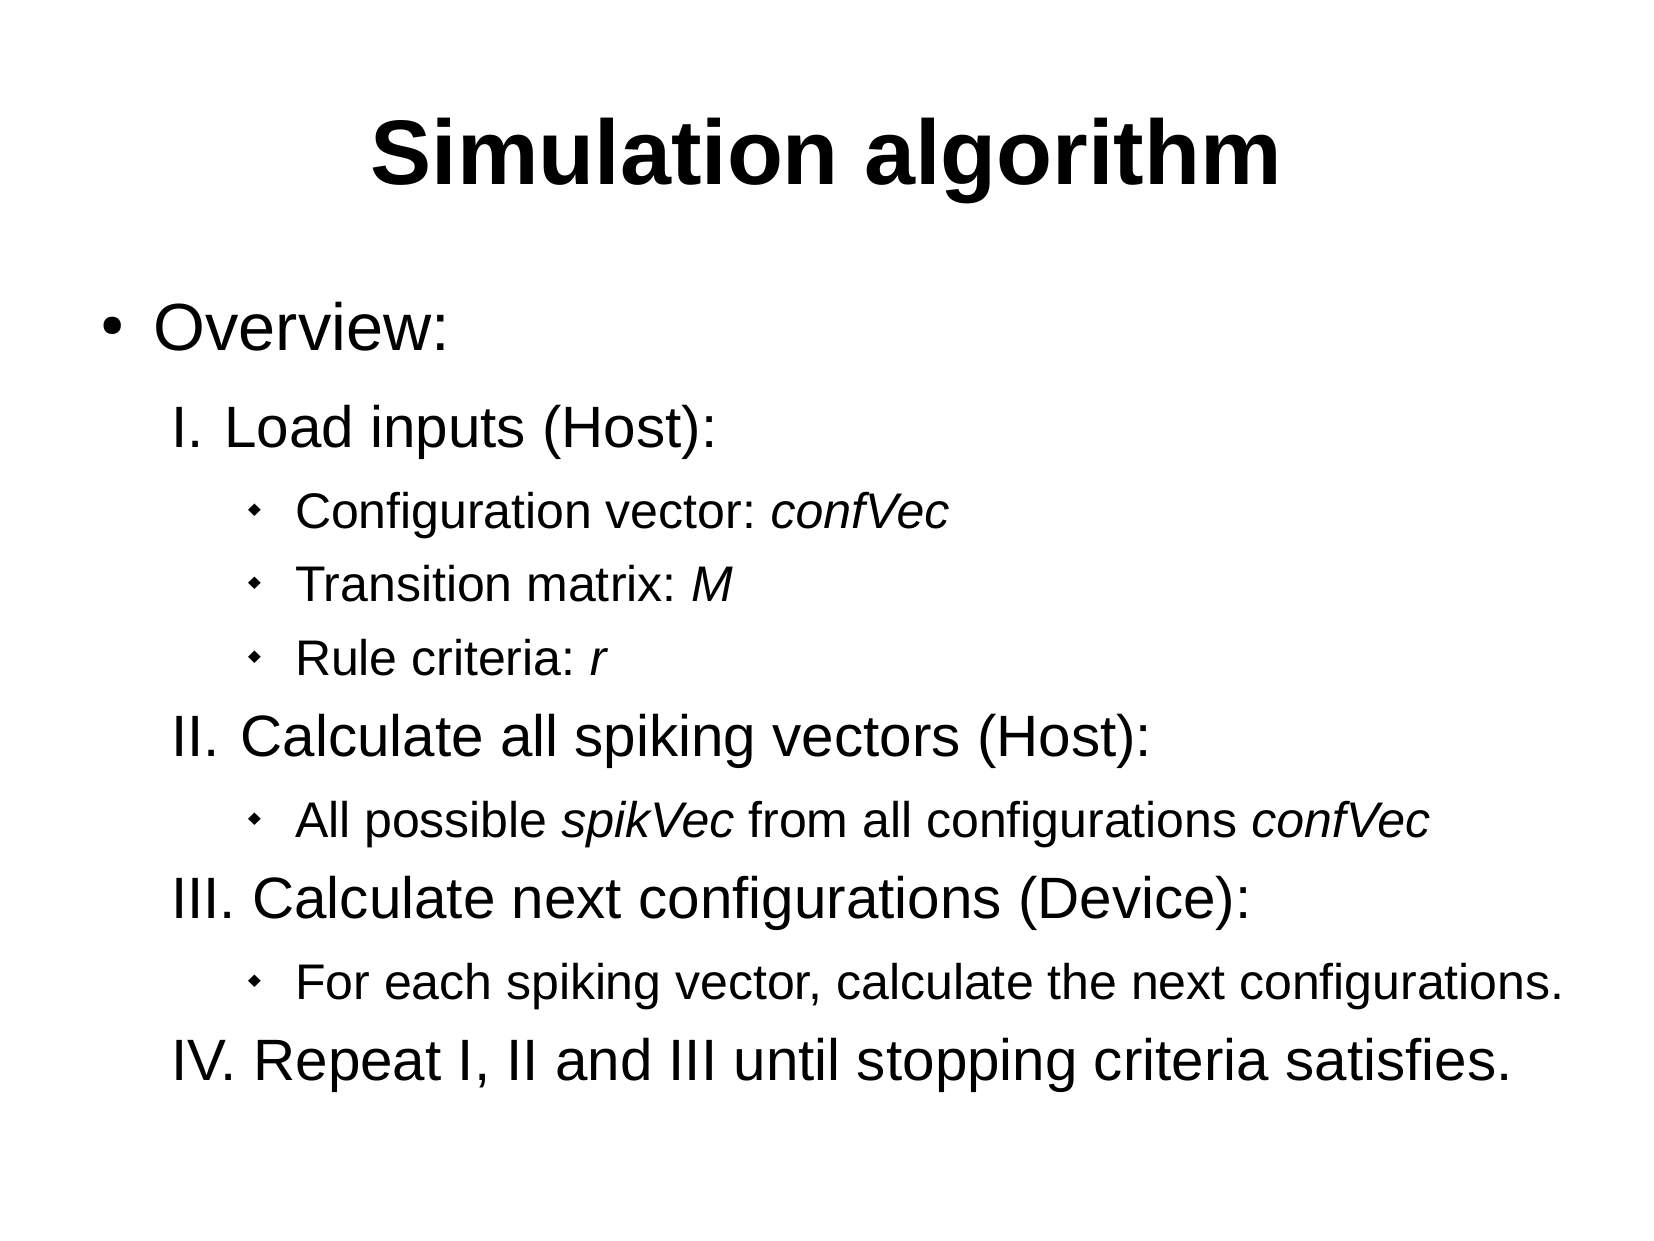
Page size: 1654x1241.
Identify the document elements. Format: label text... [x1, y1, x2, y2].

title Simulation algorithm [82, 49, 1571, 257]
list Overview: Load inputs (Host): Configuration vector: confVec Transition matrix: M Rule criteria: r Calculate all spiking vectors (Host): All possible spikVec from all configurations confVec Calculate next configurations (Device): For each spiking vector, calculate the next configurations. Repeat I, II and III until stopping criteria satisfies. [82, 290, 1571, 1109]
